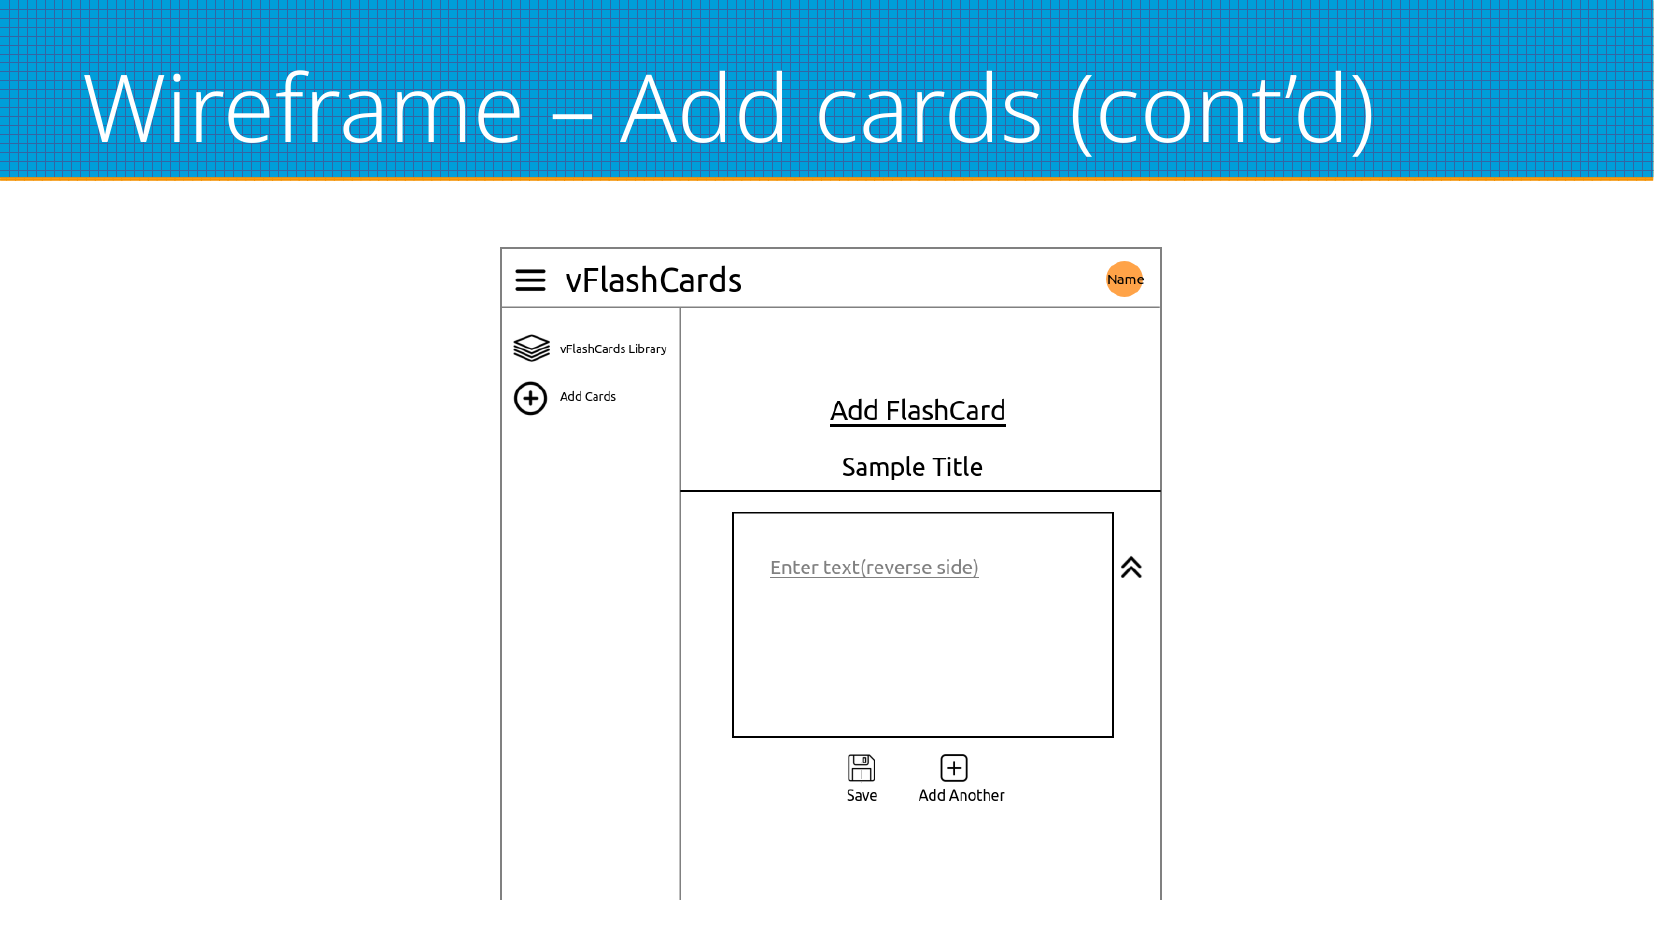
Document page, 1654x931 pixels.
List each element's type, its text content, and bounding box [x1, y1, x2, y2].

picture [454, 224, 1201, 901]
title Wireframe – Add cards (cont’d) [82, 14, 1571, 171]
